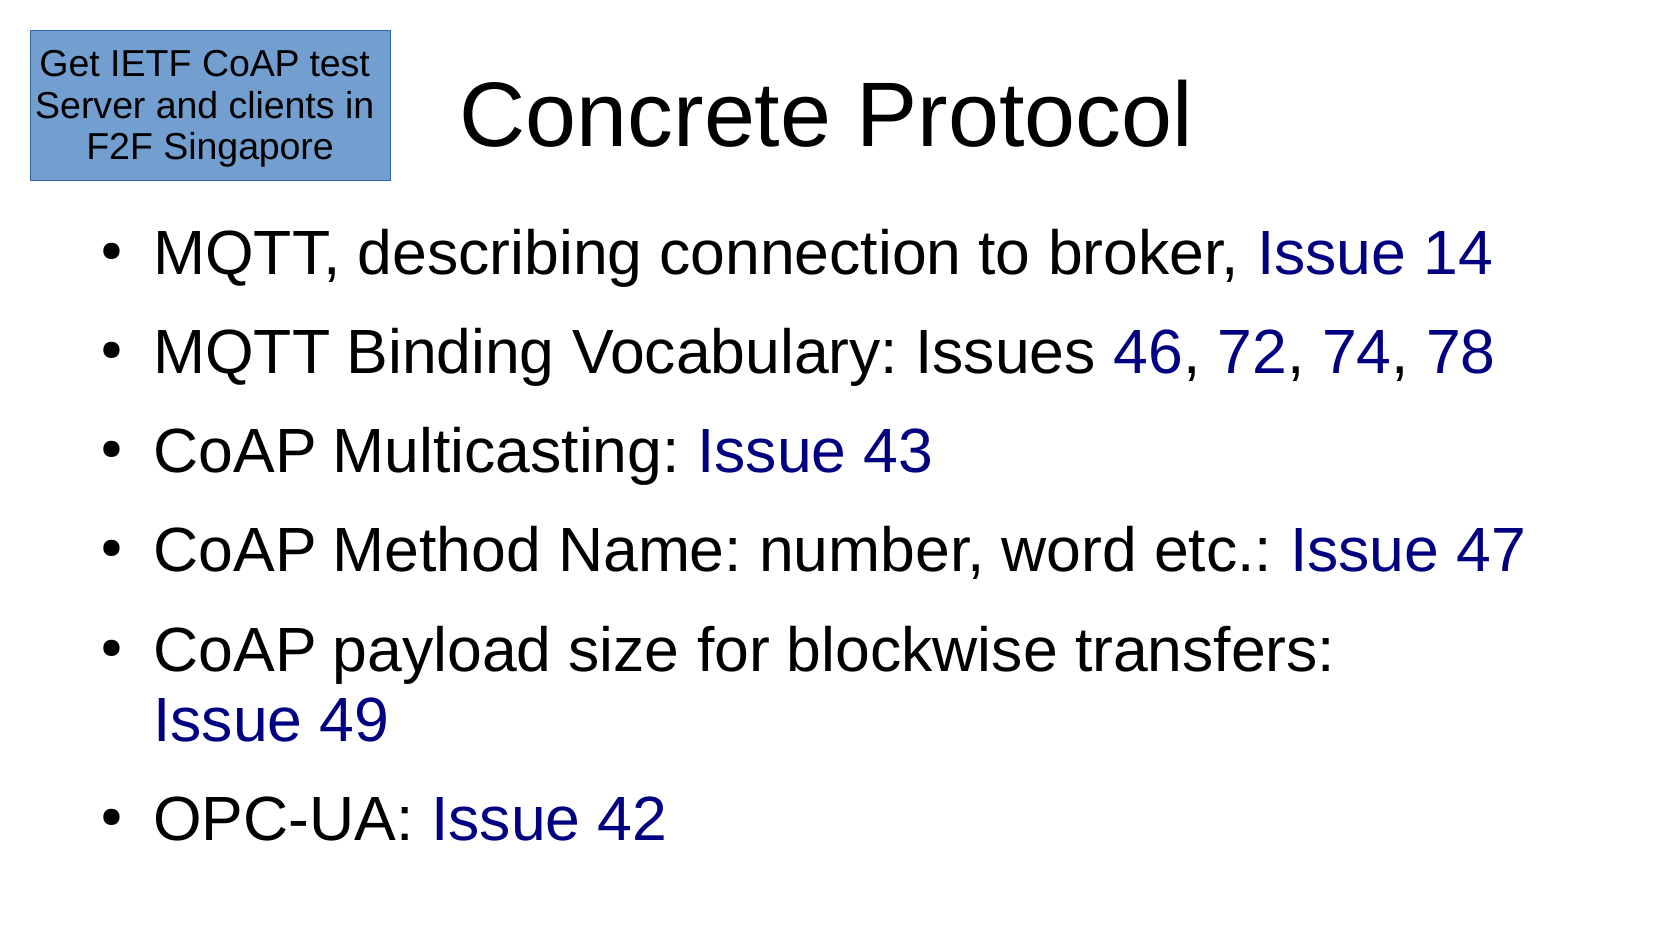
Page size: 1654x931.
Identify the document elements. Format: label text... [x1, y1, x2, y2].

list MQTT, describing connection to broker, Issue 14 MQTT Binding Vocabulary: Issues 46, 72, 74, 78 CoAP Multicasting: Issue 43 CoAP Method Name: number, word etc.: Issue 47 CoAP payload size for blockwise transfers: Issue 49 OPC-UA: Issue 42 [82, 217, 1571, 758]
title Concrete Protocol [82, 37, 1571, 193]
text_box Get IETF CoAP test Server and clients in F2F Singapore [30, 30, 391, 181]
